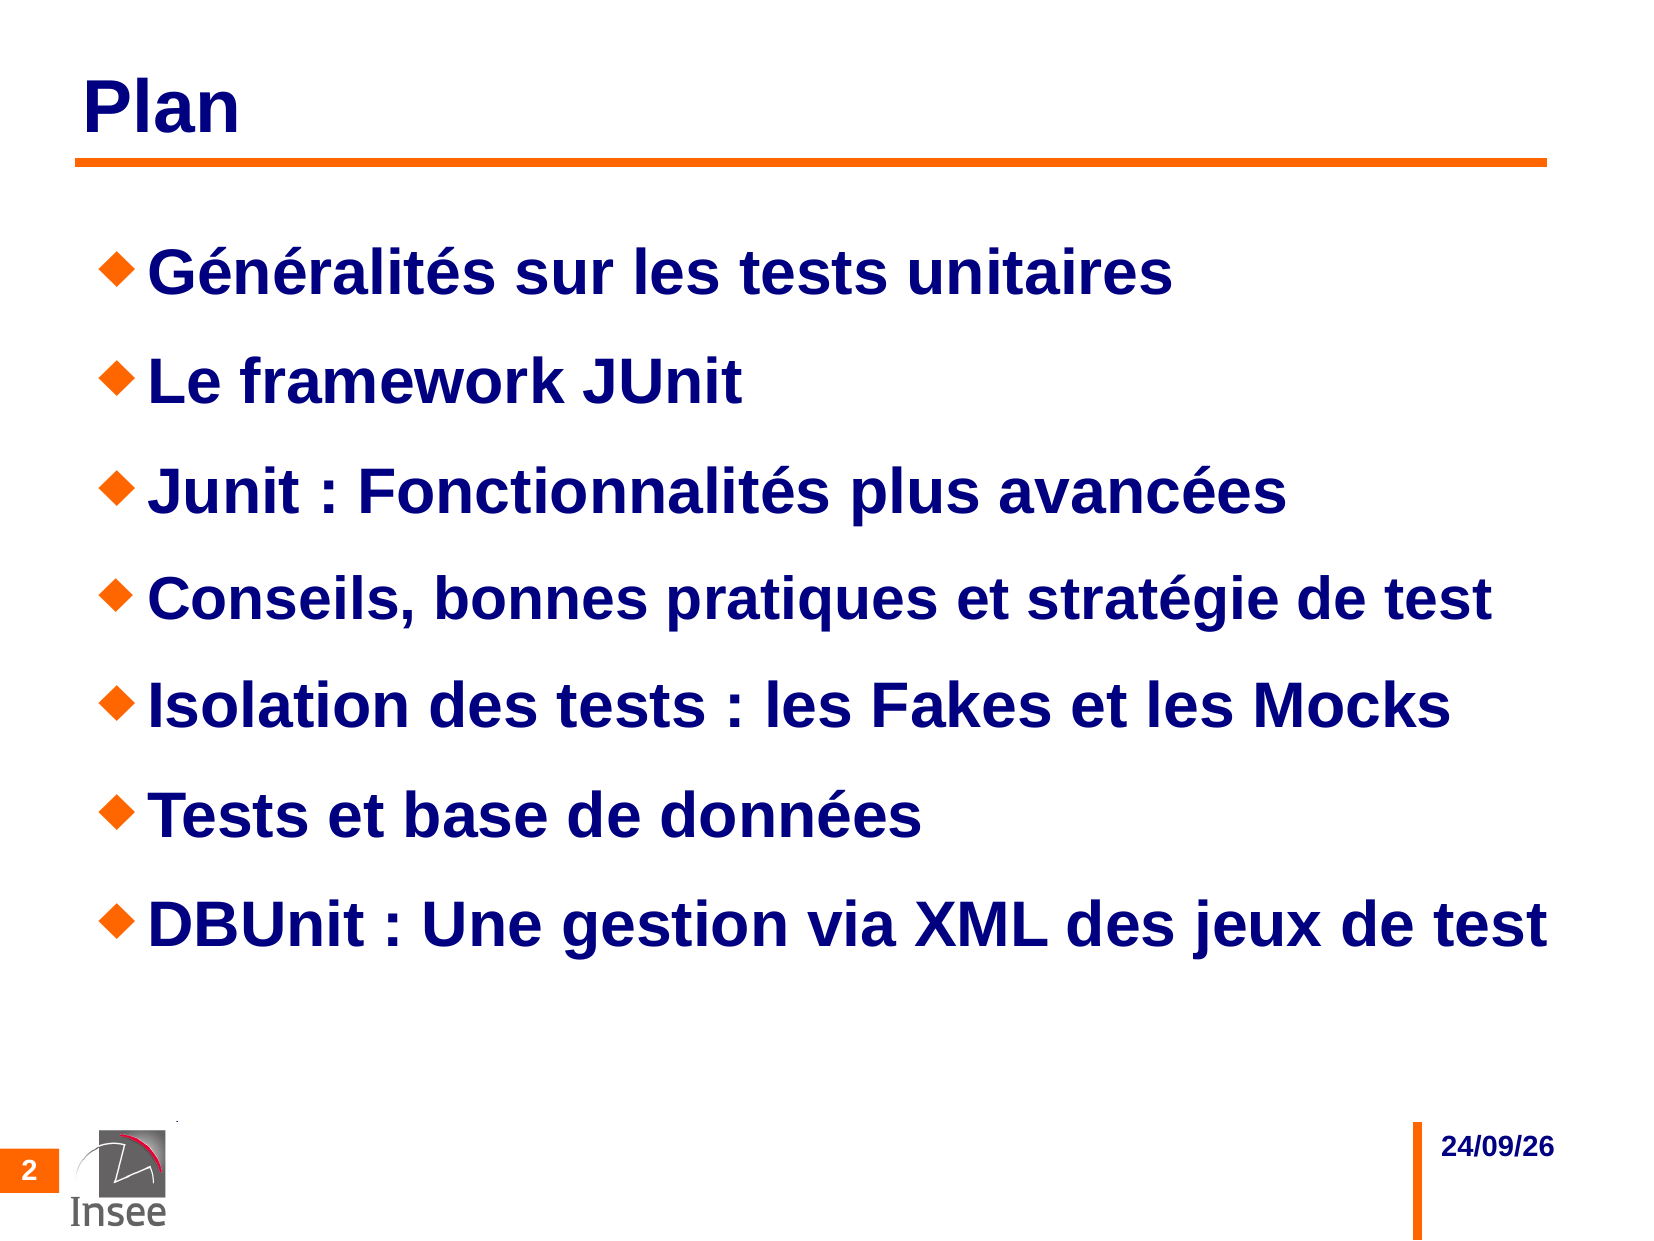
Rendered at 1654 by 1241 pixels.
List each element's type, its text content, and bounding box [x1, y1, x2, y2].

list Généralités sur les tests unitaires Le framework JUnit Junit : Fonctionnalités plus avancées Conseils, bonnes pratiques et stratégie de test Isolation des tests : les Fakes et les Mocks Tests et base de données DBUnit : Une gestion via XML des jeux de test [82, 236, 1571, 1010]
picture [62, 1121, 178, 1241]
title Plan [82, 49, 1619, 163]
